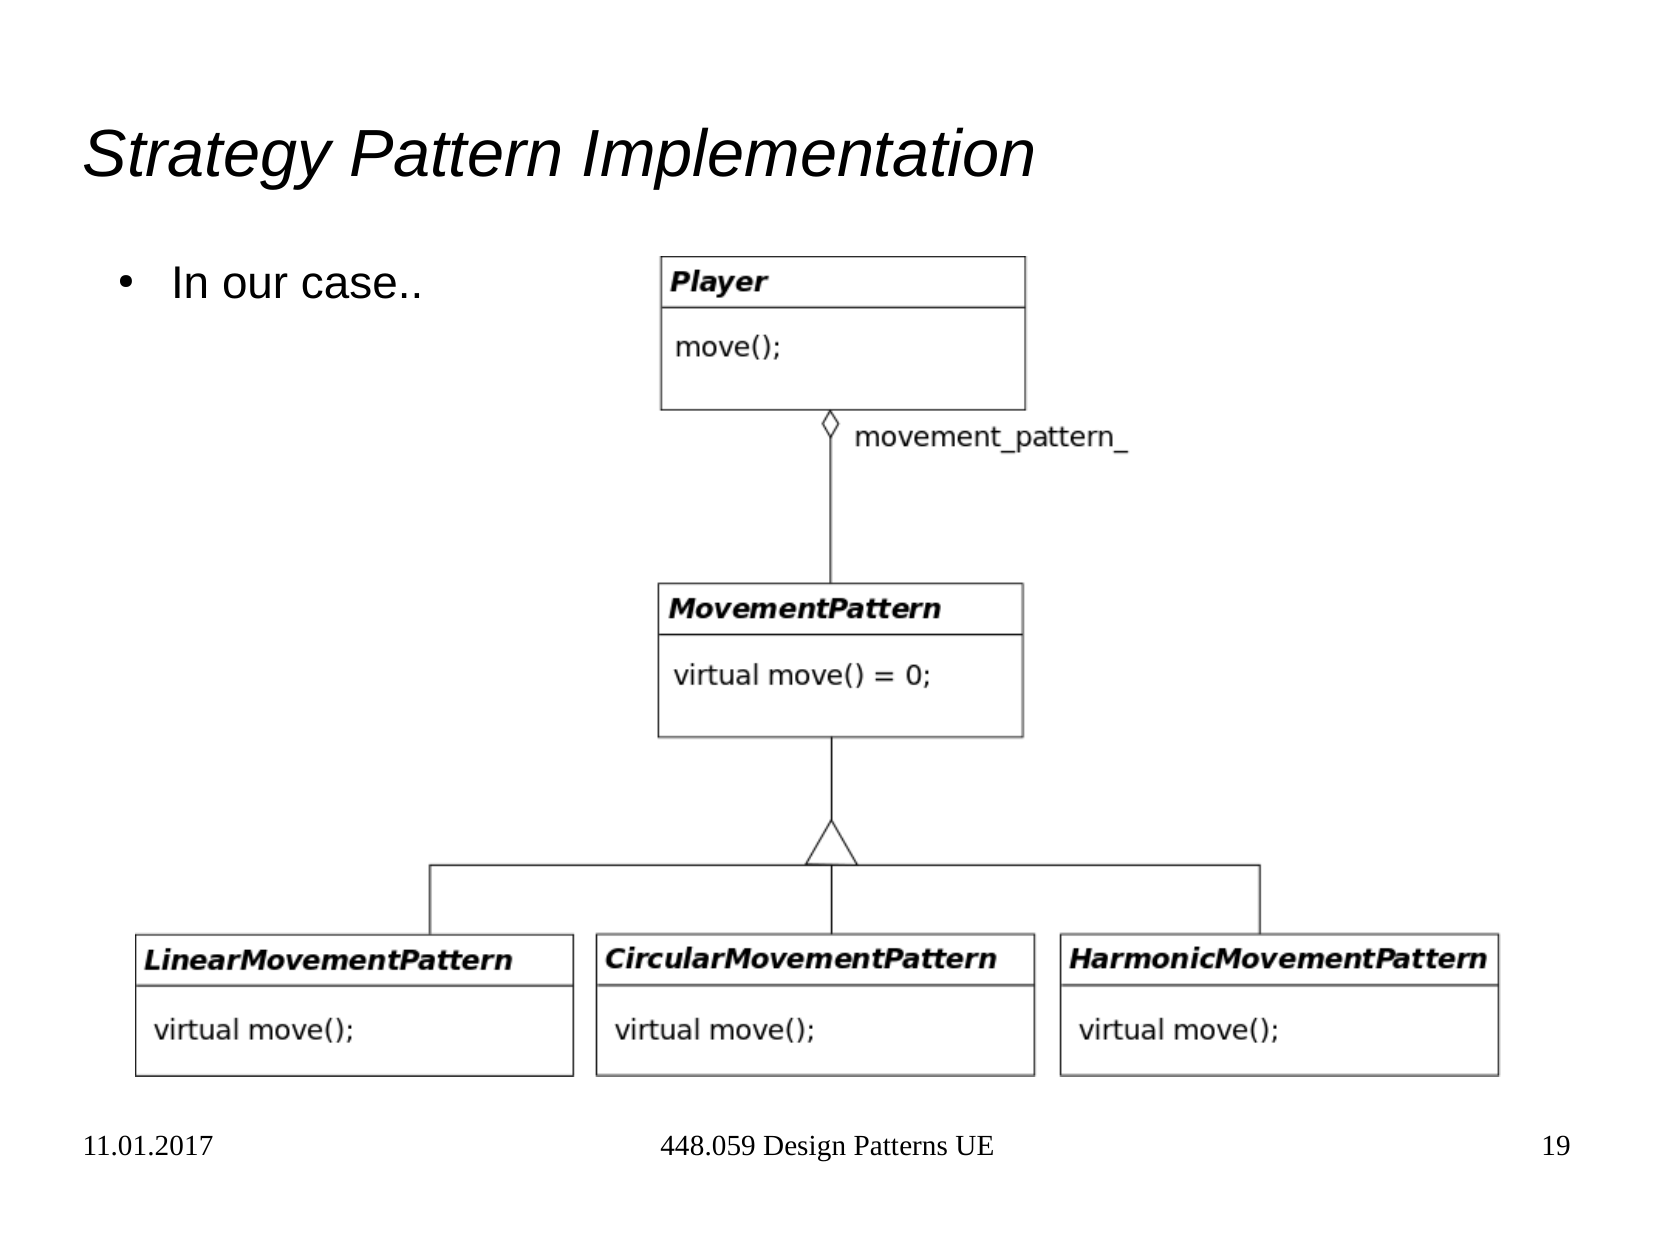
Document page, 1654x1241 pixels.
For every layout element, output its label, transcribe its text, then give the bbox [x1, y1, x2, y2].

list In our case.. [100, 256, 1589, 976]
title Strategy Pattern Implementation [82, 49, 1571, 257]
picture [135, 976, 1501, 1077]
